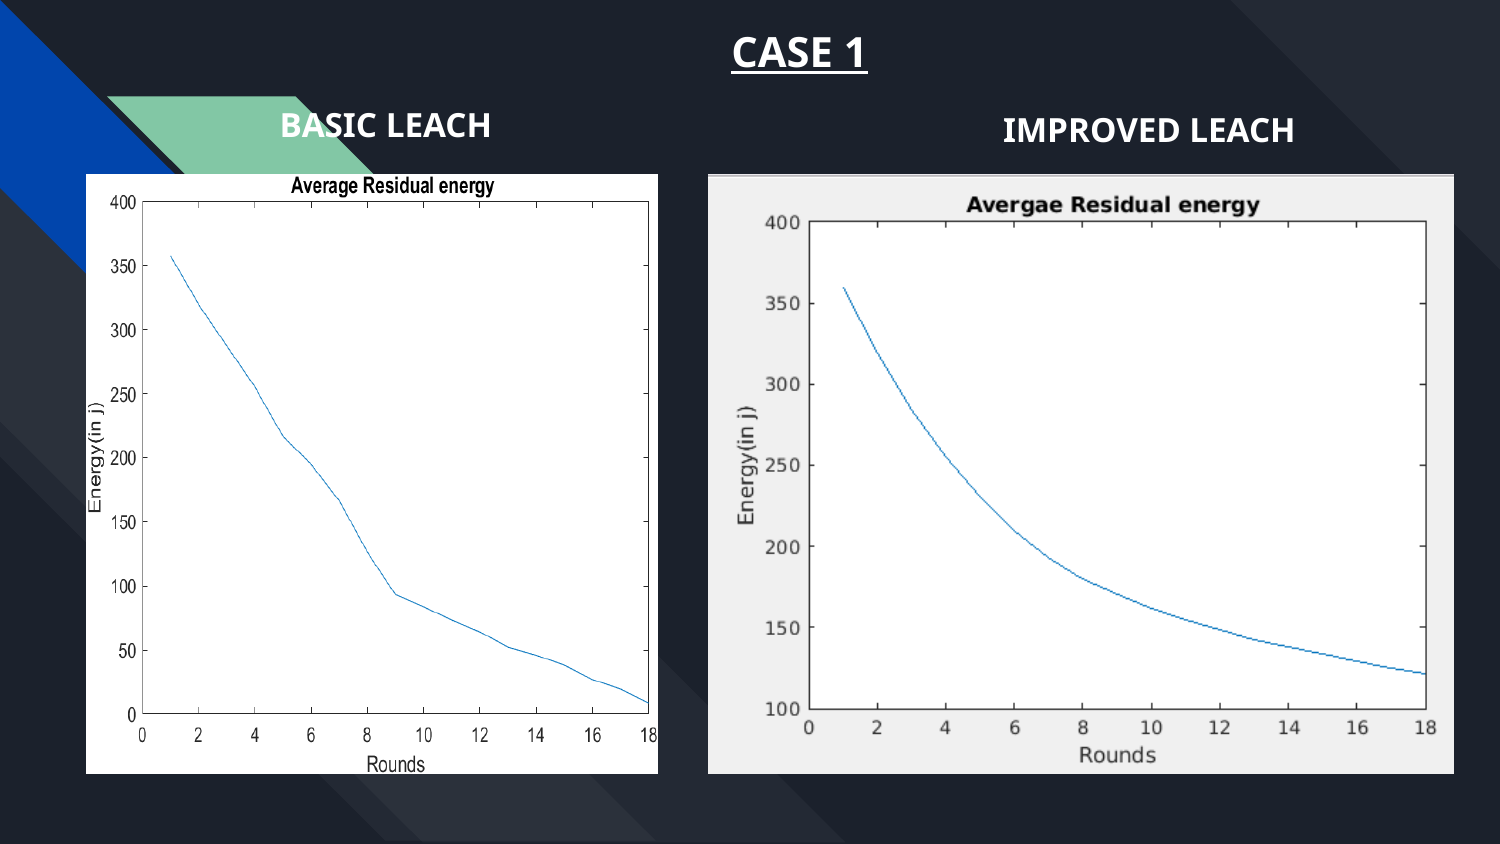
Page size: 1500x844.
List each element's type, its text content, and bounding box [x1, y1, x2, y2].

text_box IMPROVED LEACH [910, 93, 1388, 150]
picture [86, 174, 658, 774]
picture [708, 174, 1454, 774]
text_box CASE 1 [372, 10, 1228, 85]
text_box BASIC LEACH [152, 89, 621, 156]
